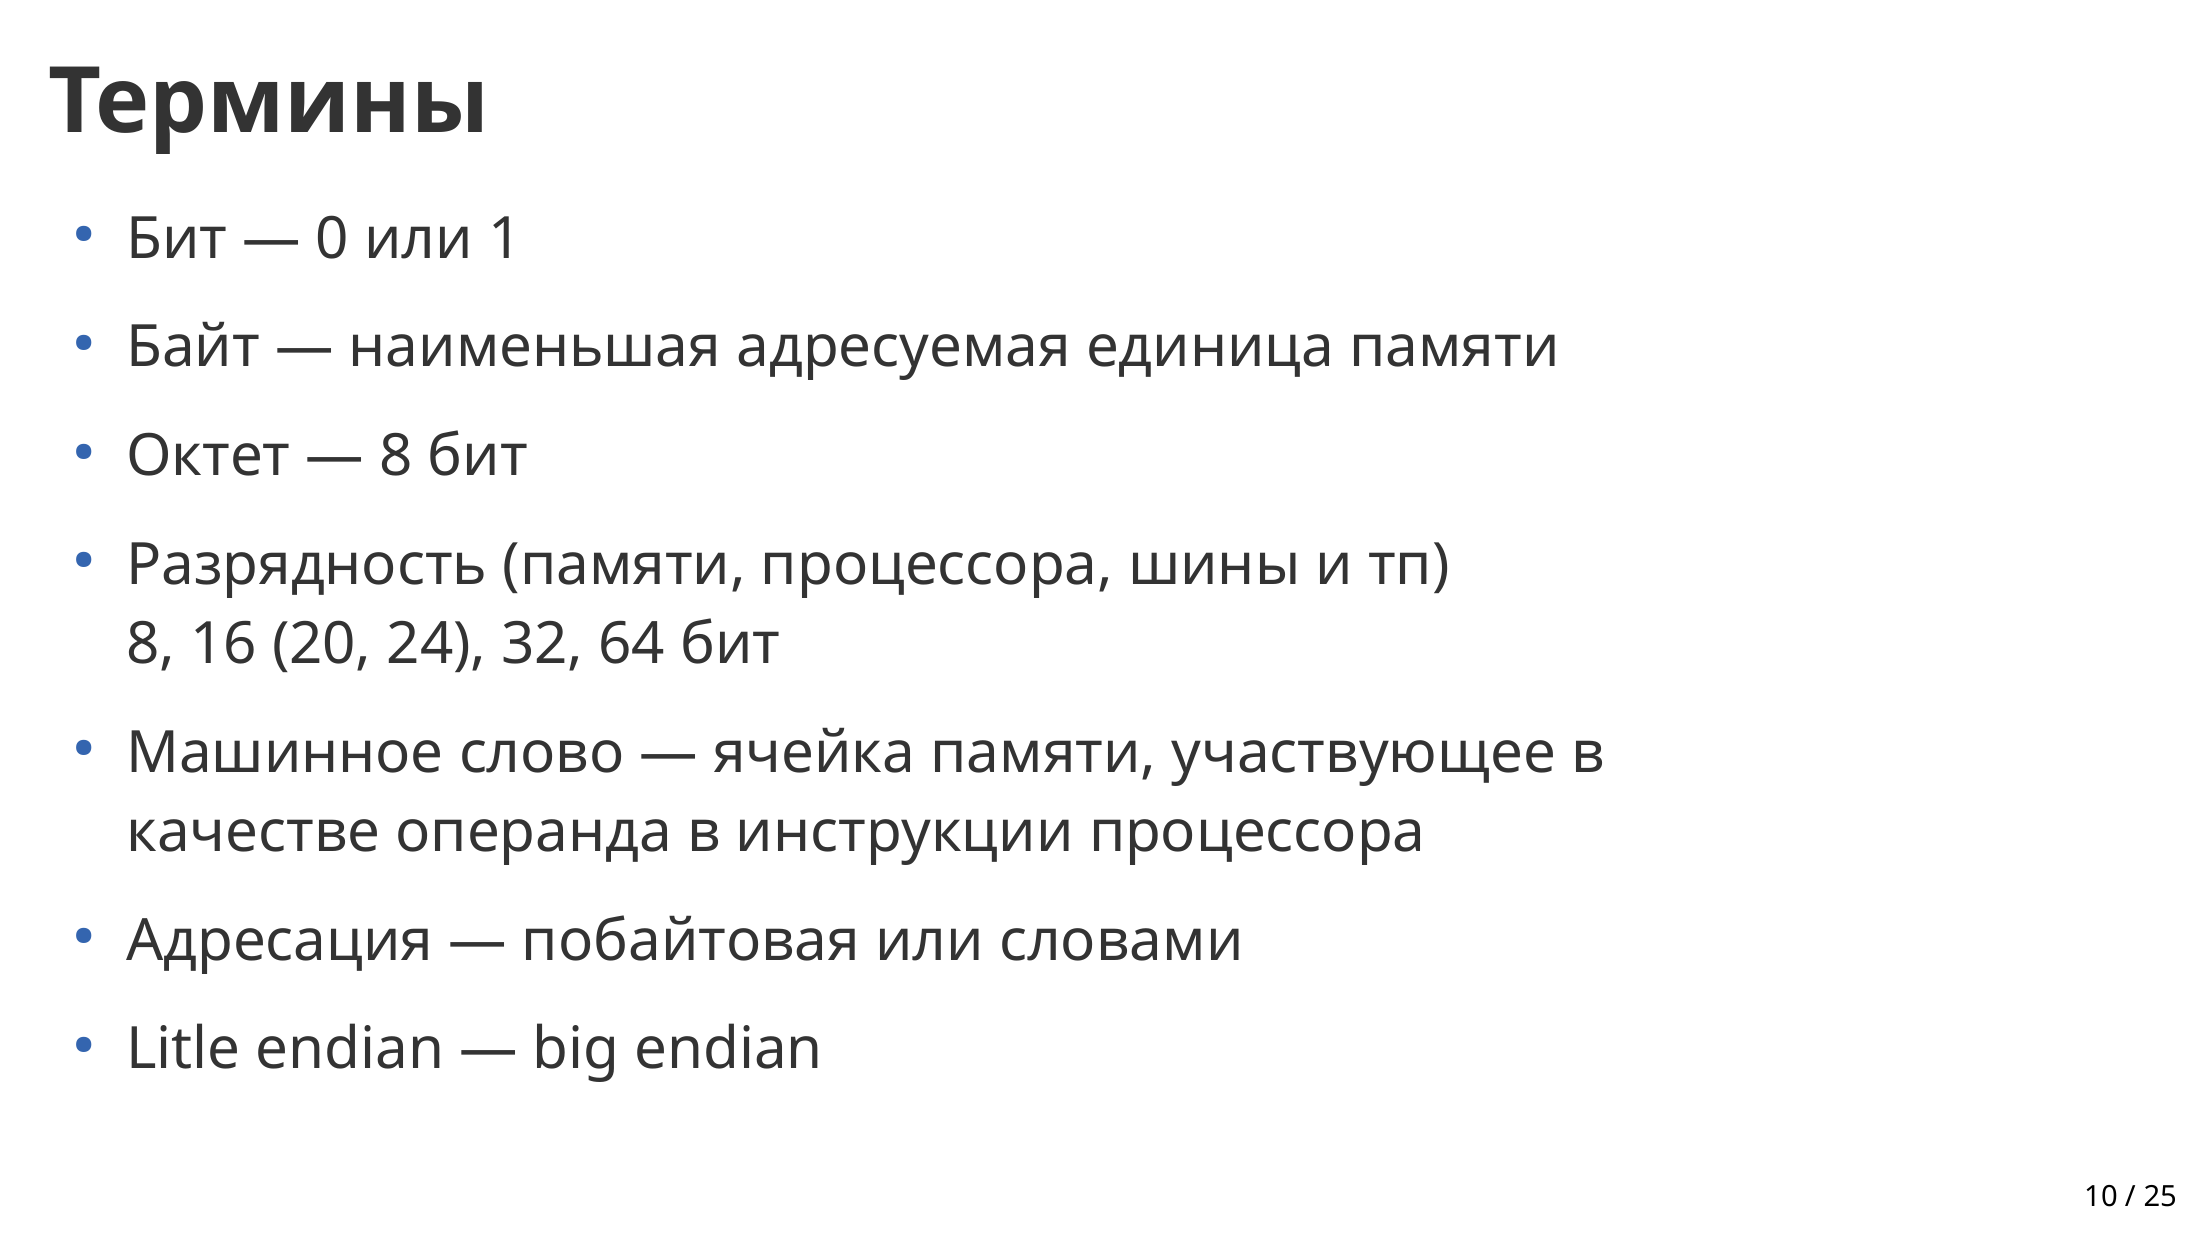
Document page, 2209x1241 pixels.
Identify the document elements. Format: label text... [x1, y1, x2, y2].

title Термины [48, 34, 2174, 160]
list Бит — 0 или 1 Байт — наименьшая адресуемая единица памяти Октет — 8 бит Разрядность (памяти, процессора, шины и тп) 8, 16 (20, 24), 32, 64 бит Машинное слово — ячейка памяти, участвующее в качестве операнда в инструкции процессора Адресация — побайтовая или словами Litle endian — big endian [55, 195, 1690, 1177]
